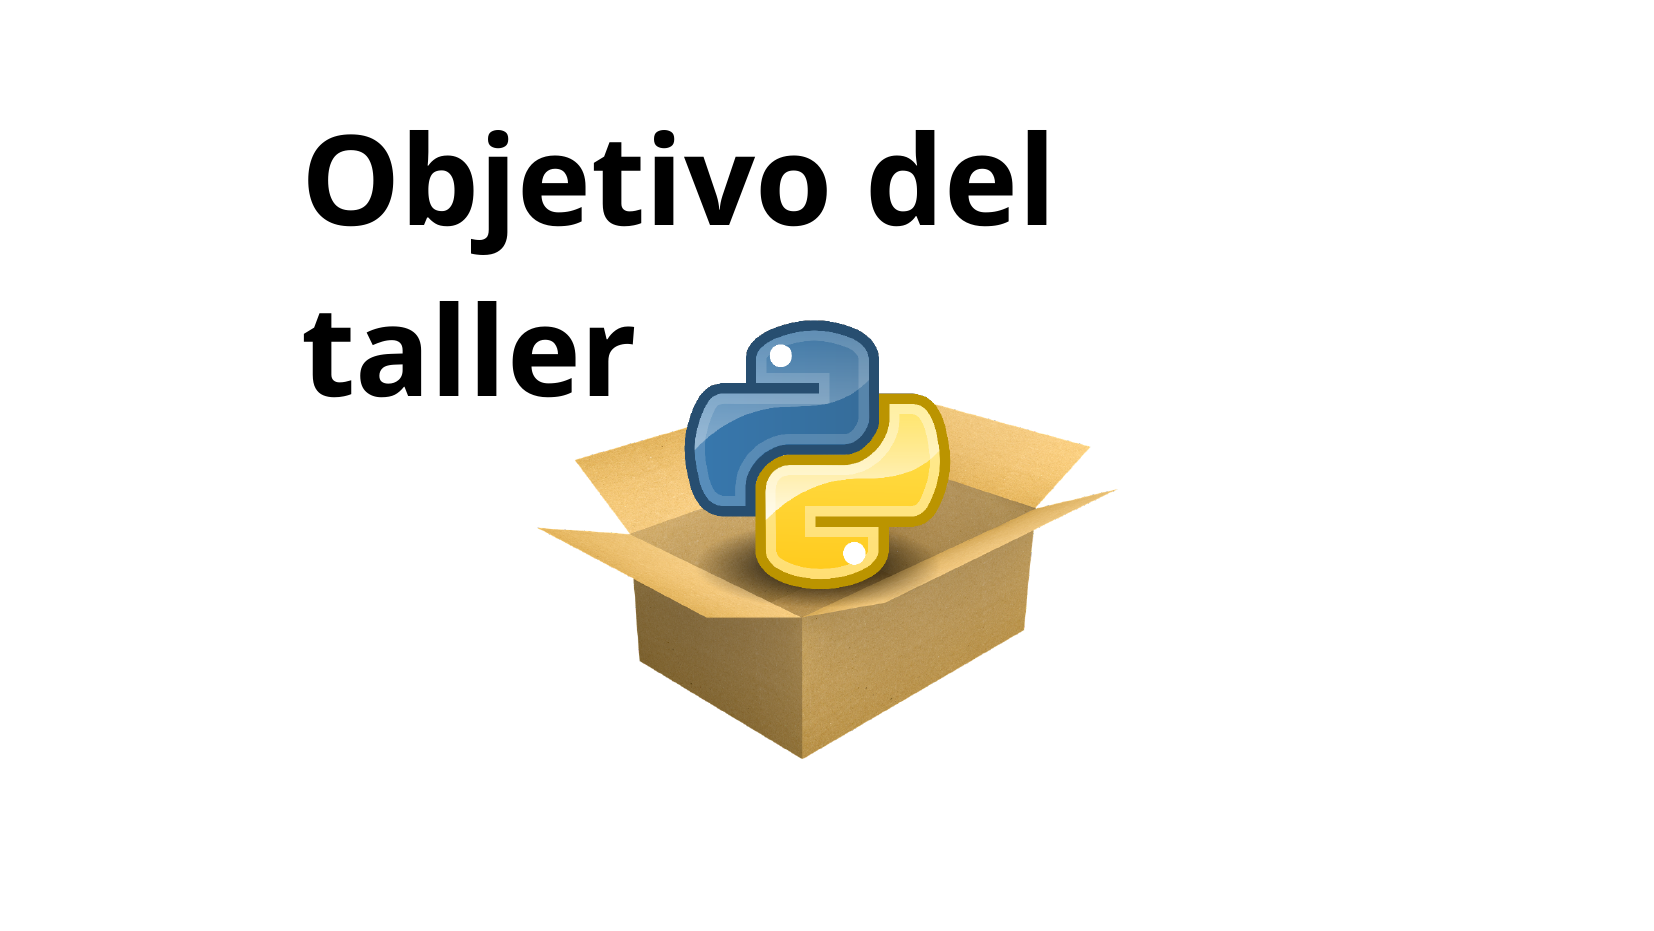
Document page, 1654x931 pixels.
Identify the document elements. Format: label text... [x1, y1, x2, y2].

text_box Objetivo del taller [286, 84, 1368, 225]
picture [536, 319, 1118, 759]
